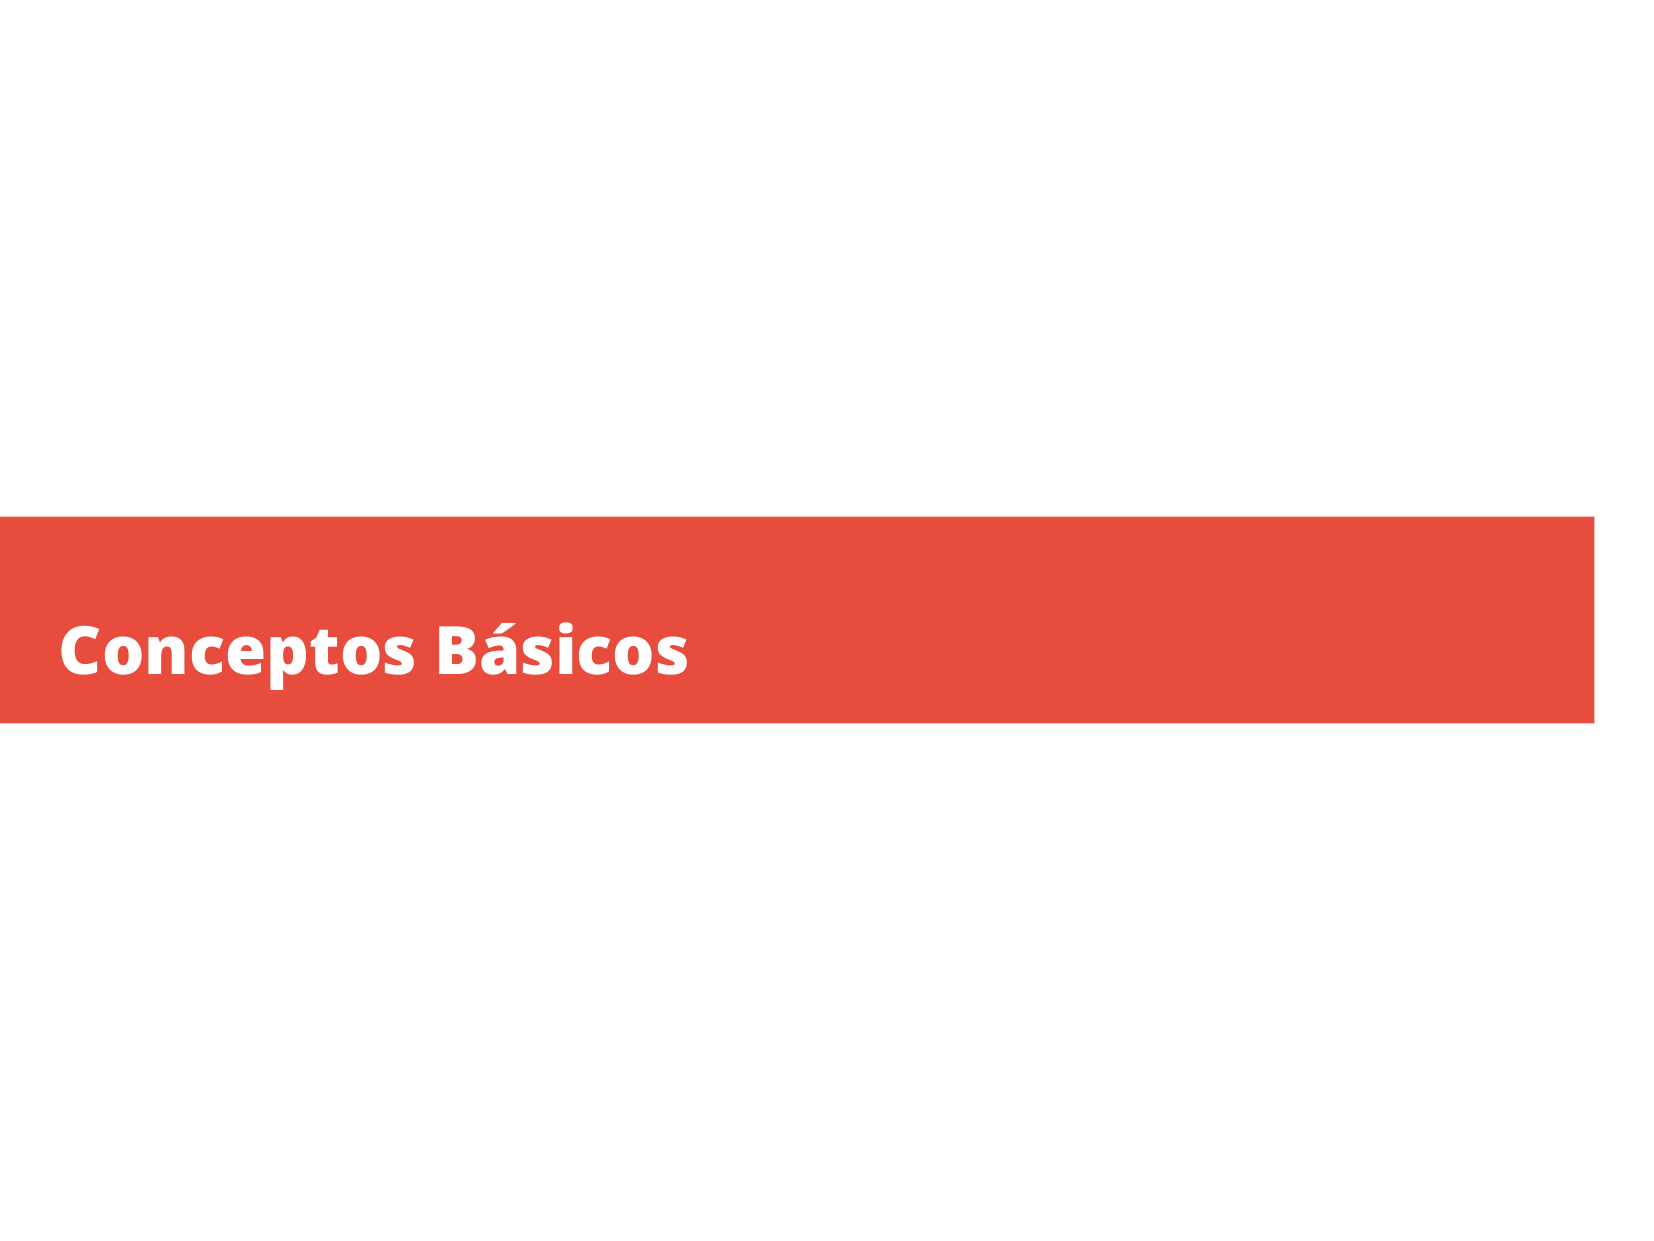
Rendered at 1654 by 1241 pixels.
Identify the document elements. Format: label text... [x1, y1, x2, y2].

title Conceptos Básicos [59, 546, 1595, 694]
